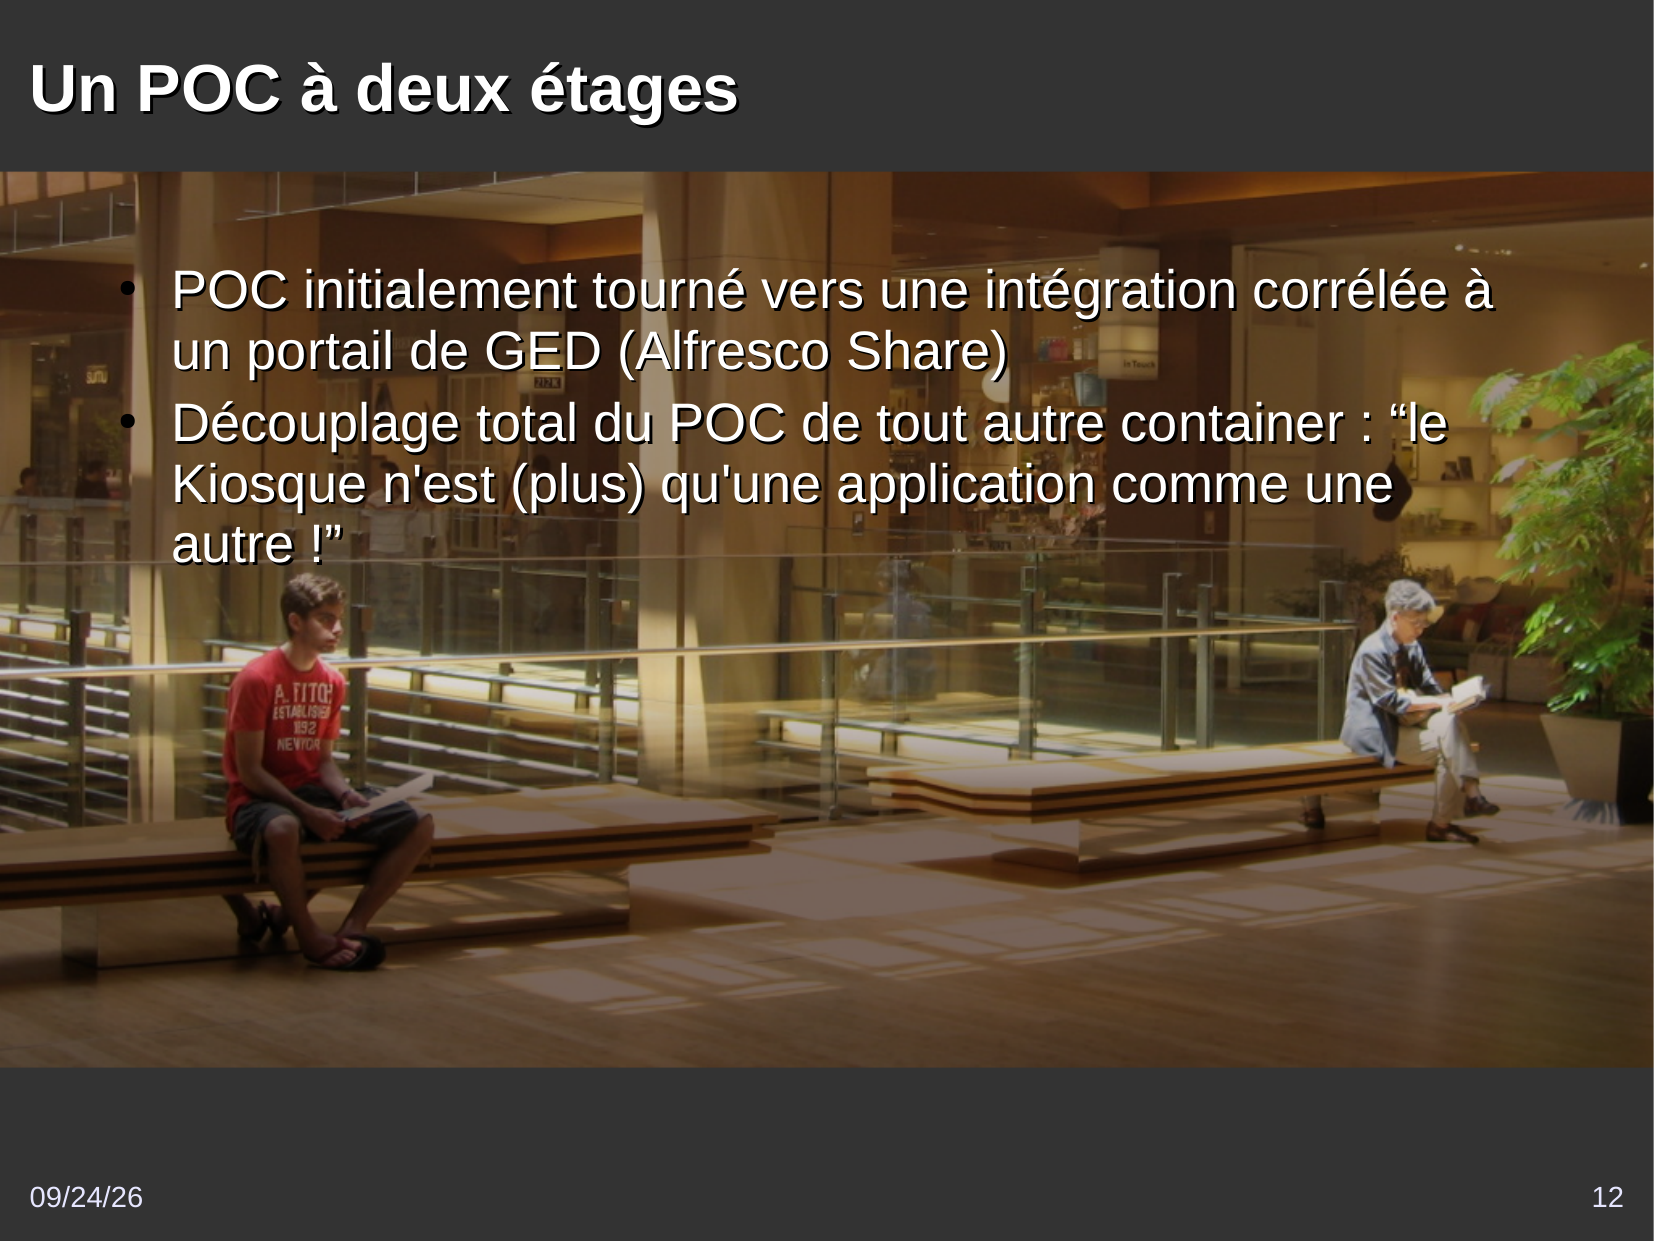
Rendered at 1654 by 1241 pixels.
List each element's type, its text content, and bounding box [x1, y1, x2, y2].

title Un POC à deux étages [29, 0, 1506, 178]
list POC initialement tourné vers une intégration corrélée à un portail de GED (Alfresco Share) Découplage total du POC de tout autre container : “le Kiosque n'est (plus) qu'une application comme une autre !” [29, 259, 1506, 647]
picture [0, 0, 1654, 1241]
